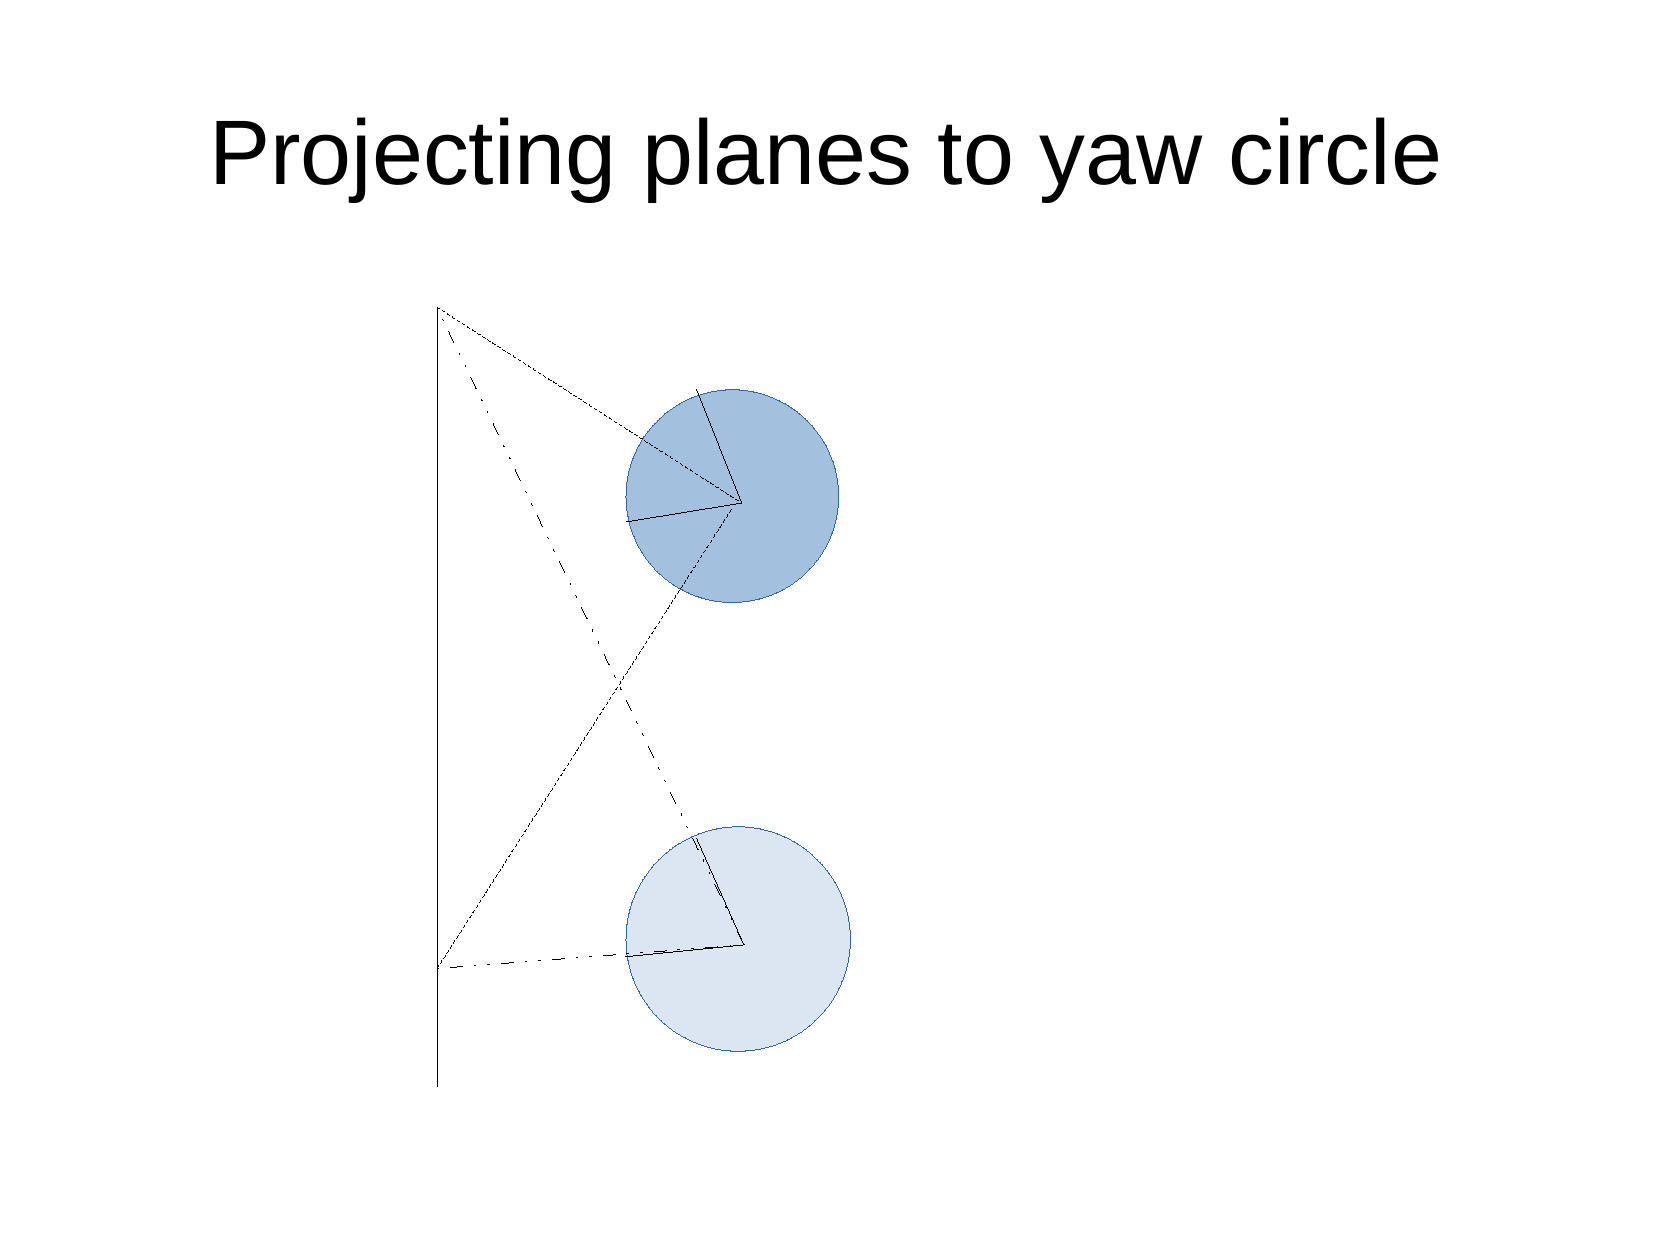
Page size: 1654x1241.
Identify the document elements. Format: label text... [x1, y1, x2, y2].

title Projecting planes to yaw circle [82, 49, 1571, 257]
text_box [625, 389, 839, 603]
text_box [625, 826, 851, 1052]
